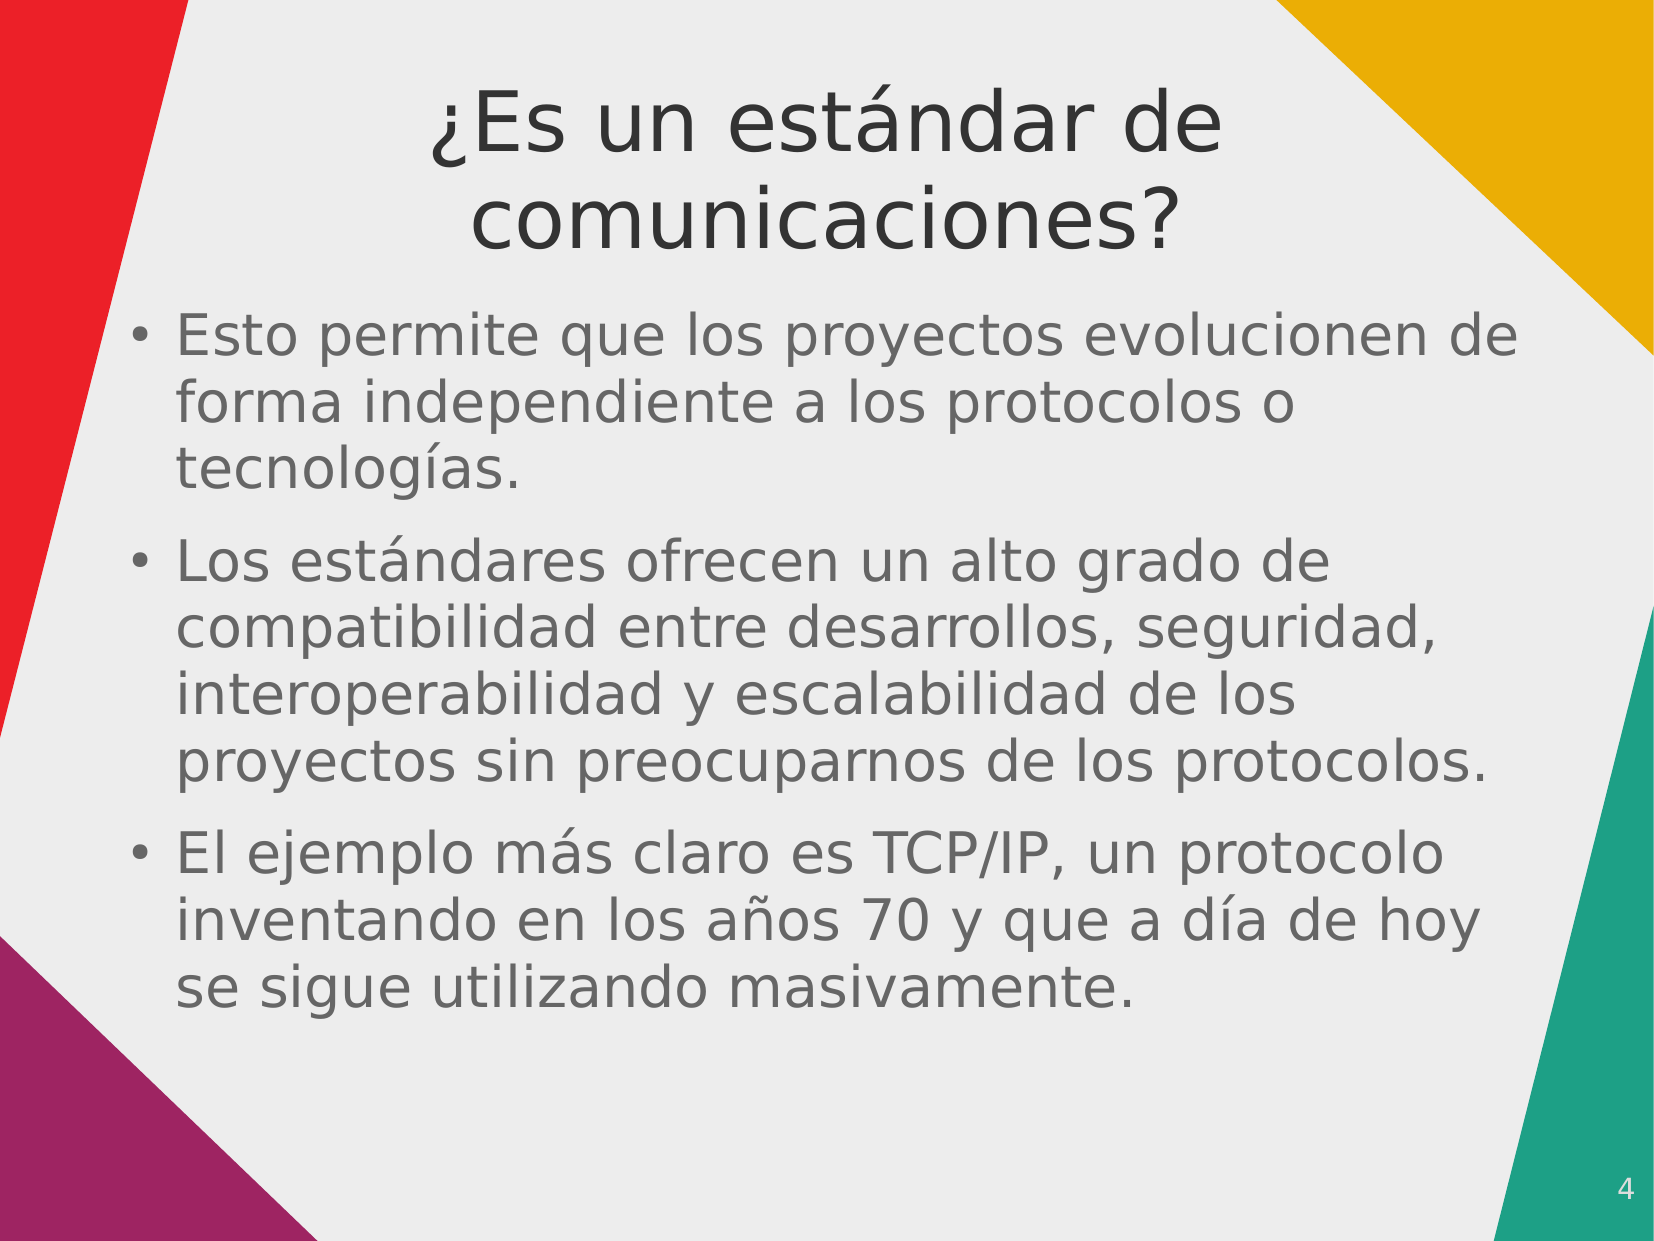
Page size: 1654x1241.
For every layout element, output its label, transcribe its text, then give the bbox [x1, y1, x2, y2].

list Esto permite que los proyectos evolucionen de forma independiente a los protocolos o tecnologías. Los estándares ofrecen un alto grado de compatibilidad entre desarrollos, seguridad, interoperabilidad y escalabilidad de los proyectos sin preocuparnos de los protocolos. El ejemplo más claro es TCP/IP, un protocolo inventando en los años 70 y que a día de hoy se sigue utilizando masivamente. [114, 302, 1539, 1033]
title ¿Es un estándar de comunicaciones? [114, 73, 1539, 271]
